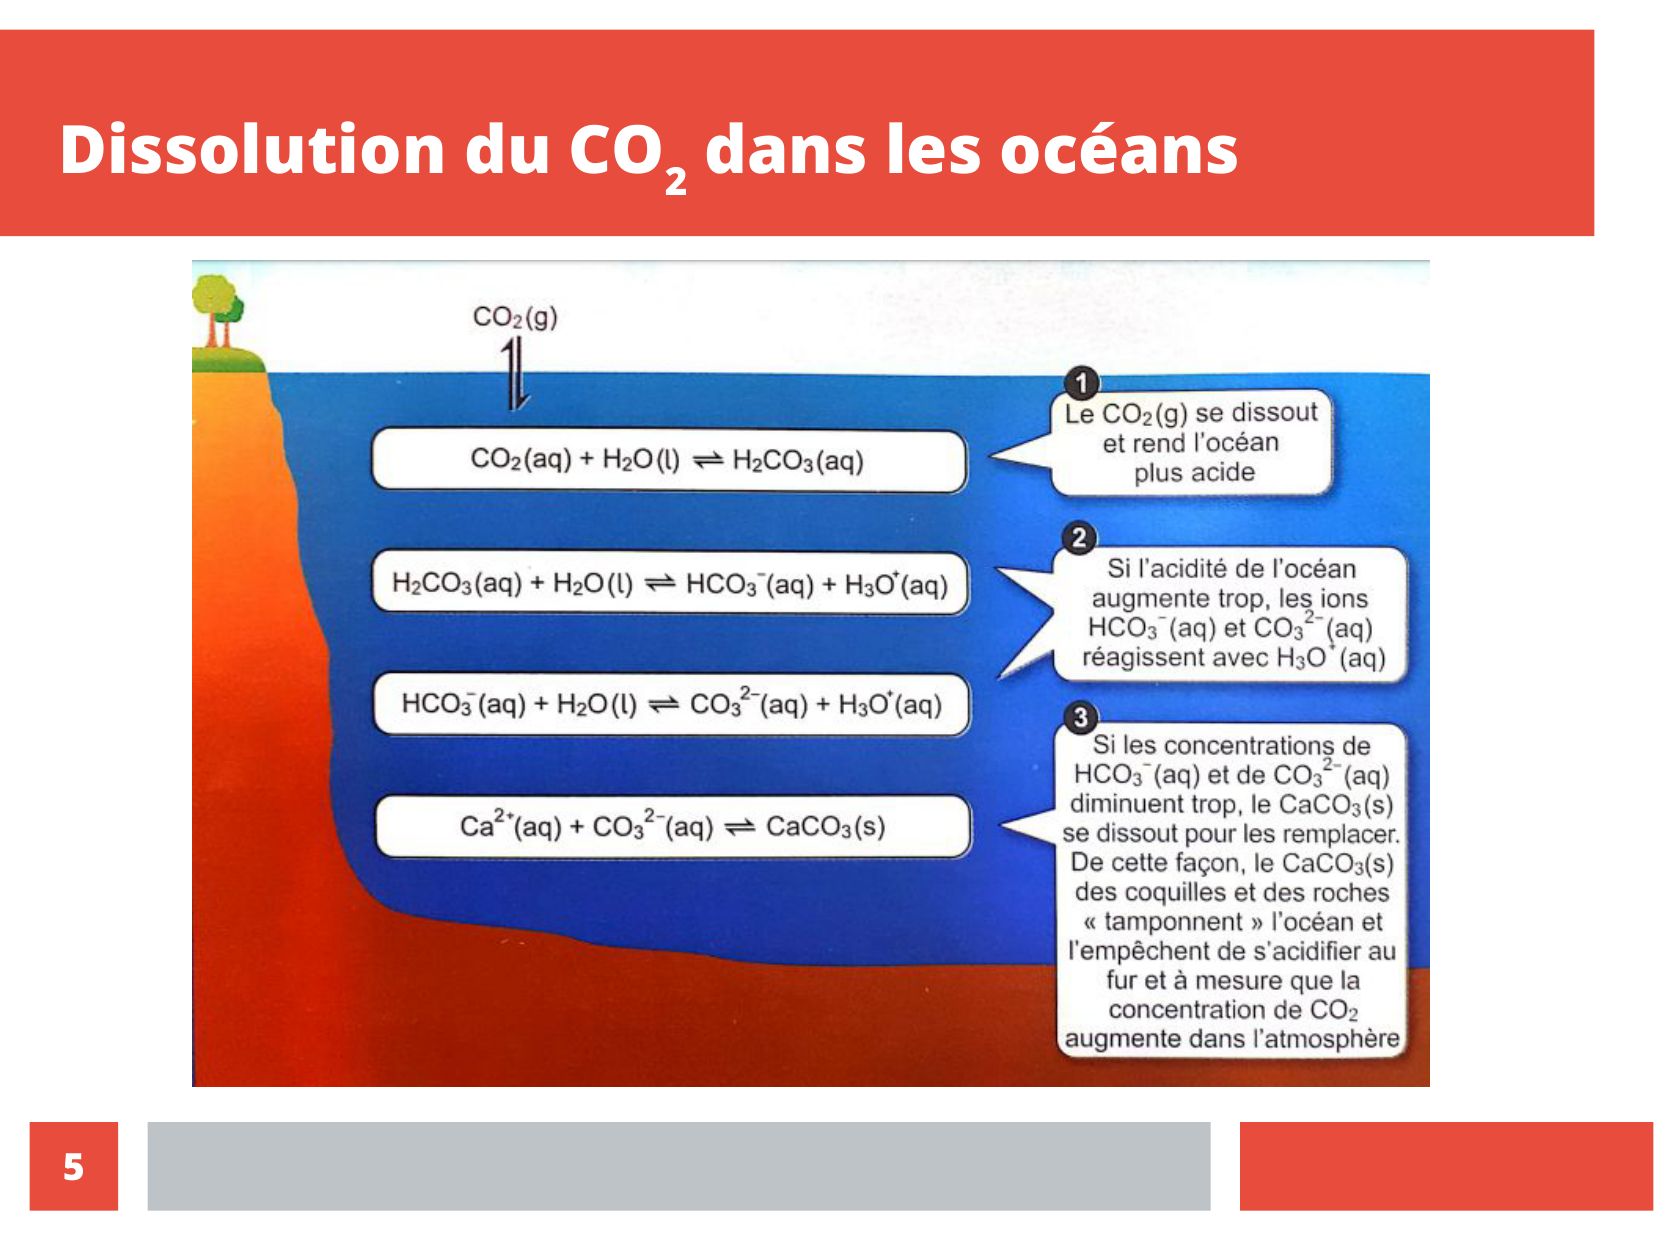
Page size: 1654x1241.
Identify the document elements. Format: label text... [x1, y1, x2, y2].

title Dissolution du CO2 dans les océans [59, 59, 1595, 207]
picture [192, 260, 1430, 1087]
